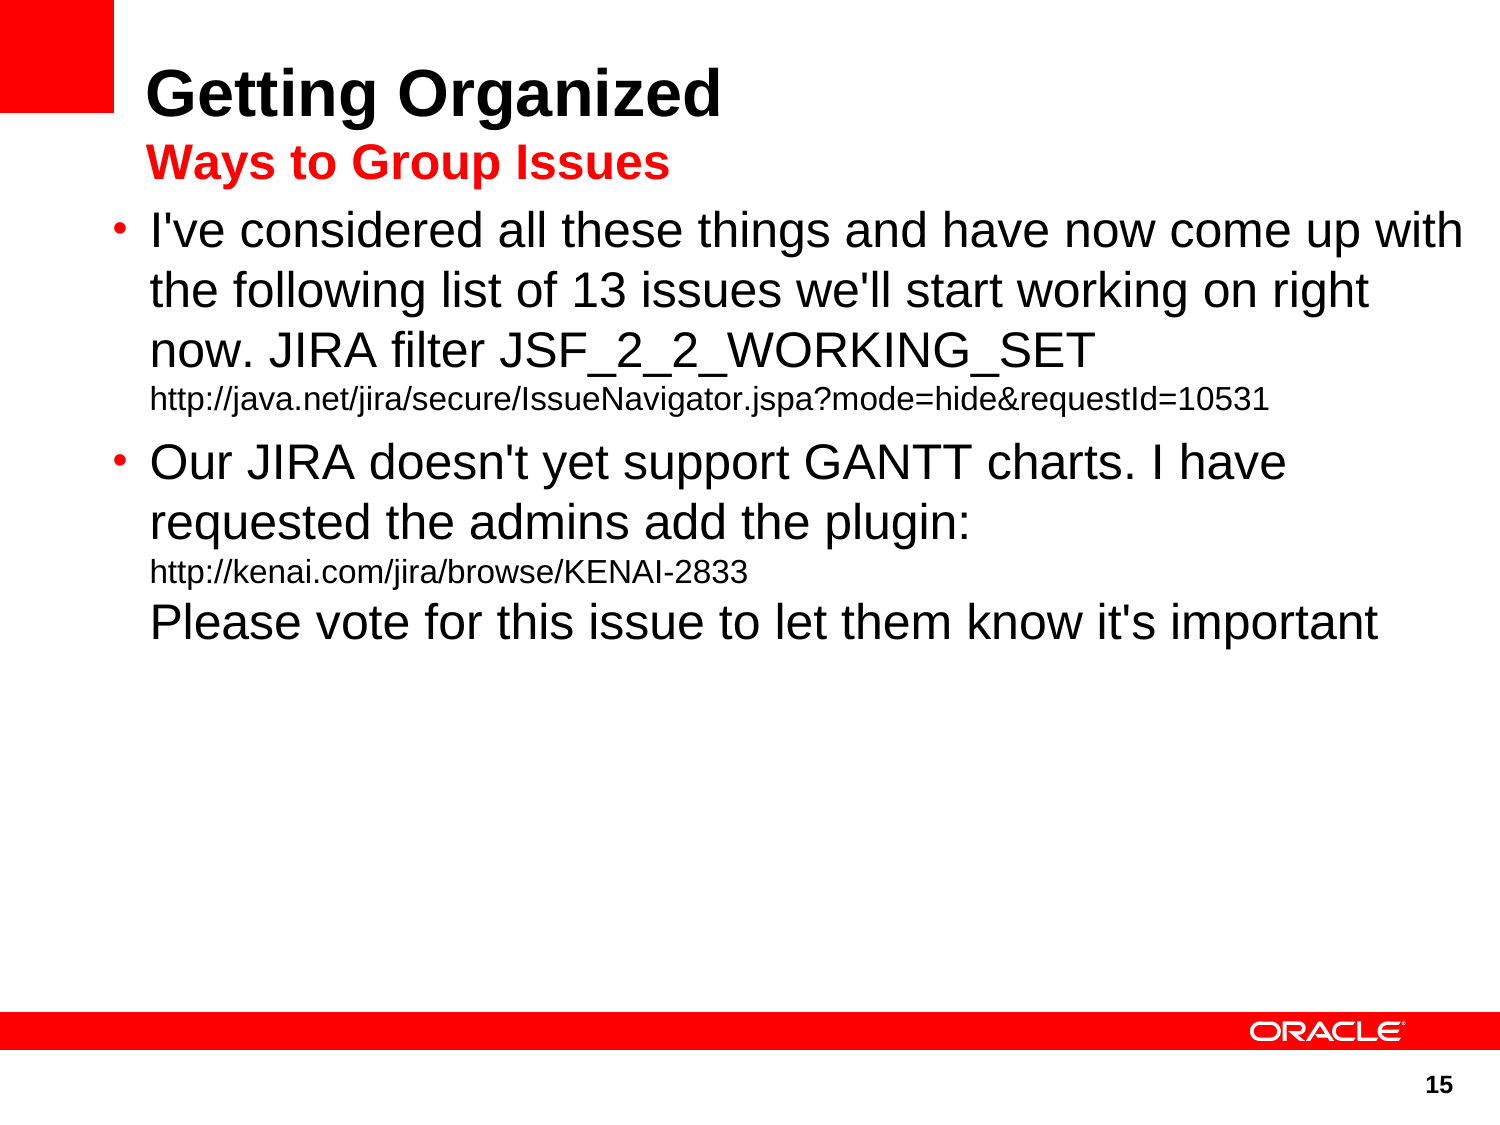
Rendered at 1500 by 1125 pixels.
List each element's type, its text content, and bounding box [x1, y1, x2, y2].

title Getting Organized Ways to Group Issues [145, 49, 1390, 197]
list I've considered all these things and have now come up with the following list of 13 issues we'll start working on right now. JIRA filter JSF_2_2_WORKING_SET http://java.net/jira/secure/IssueNavigator.jspa?mode=hide&requestId=10531 Our JIRA doesn't yet support GANTT charts. I have requested the admins add the plugin: http://kenai.com/jira/browse/KENAI-2833 Please vote for this issue to let them know it's important [112, 197, 1469, 911]
picture [0, 0, 114, 113]
picture [0, 1012, 1500, 1050]
